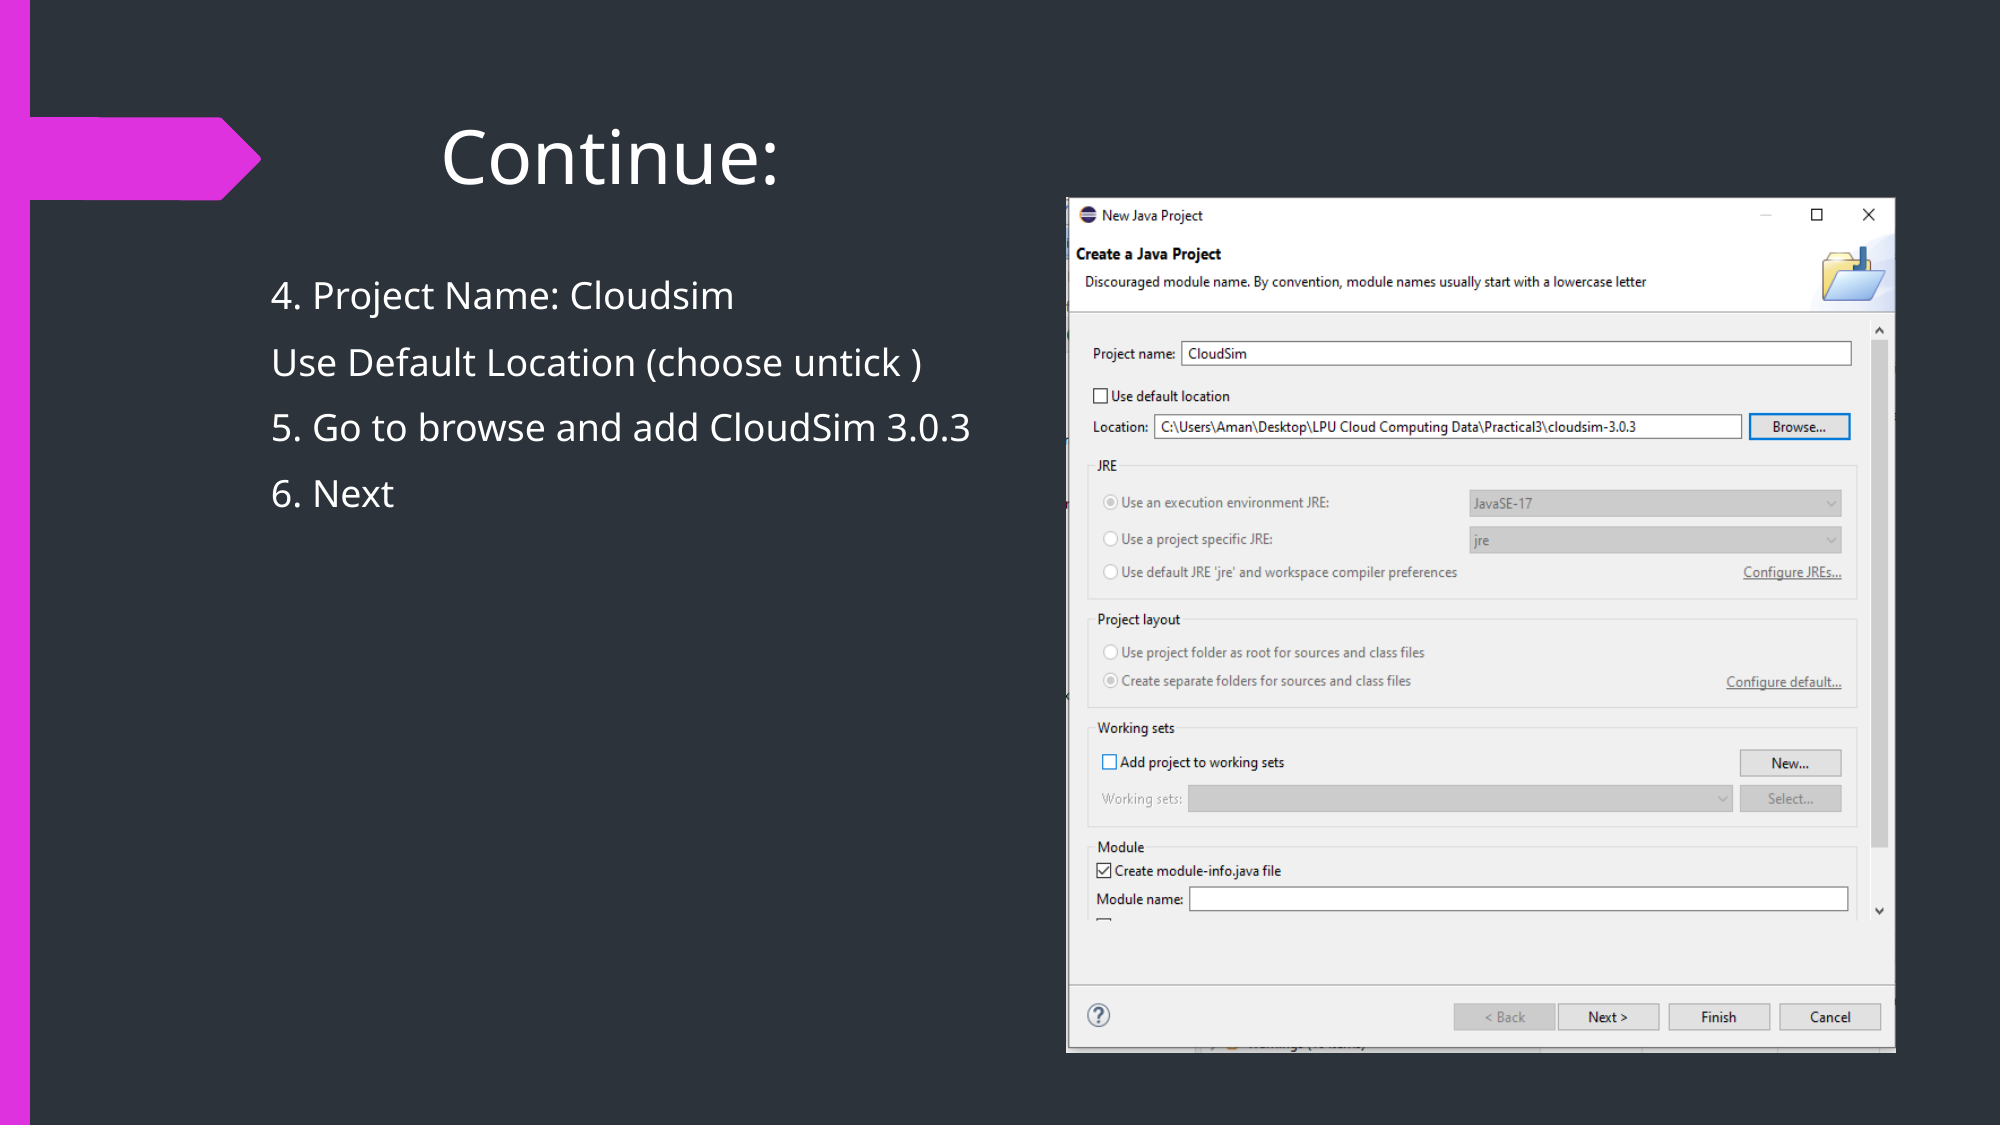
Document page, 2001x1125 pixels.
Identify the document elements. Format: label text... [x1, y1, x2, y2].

list 4. Project Name: Cloudsim Use Default Location (choose untick ) 5. Go to browse and add CloudSim 3.0.3 6. Next [256, 265, 1066, 970]
title Continue: [425, 102, 1888, 265]
picture [1066, 197, 1896, 1053]
